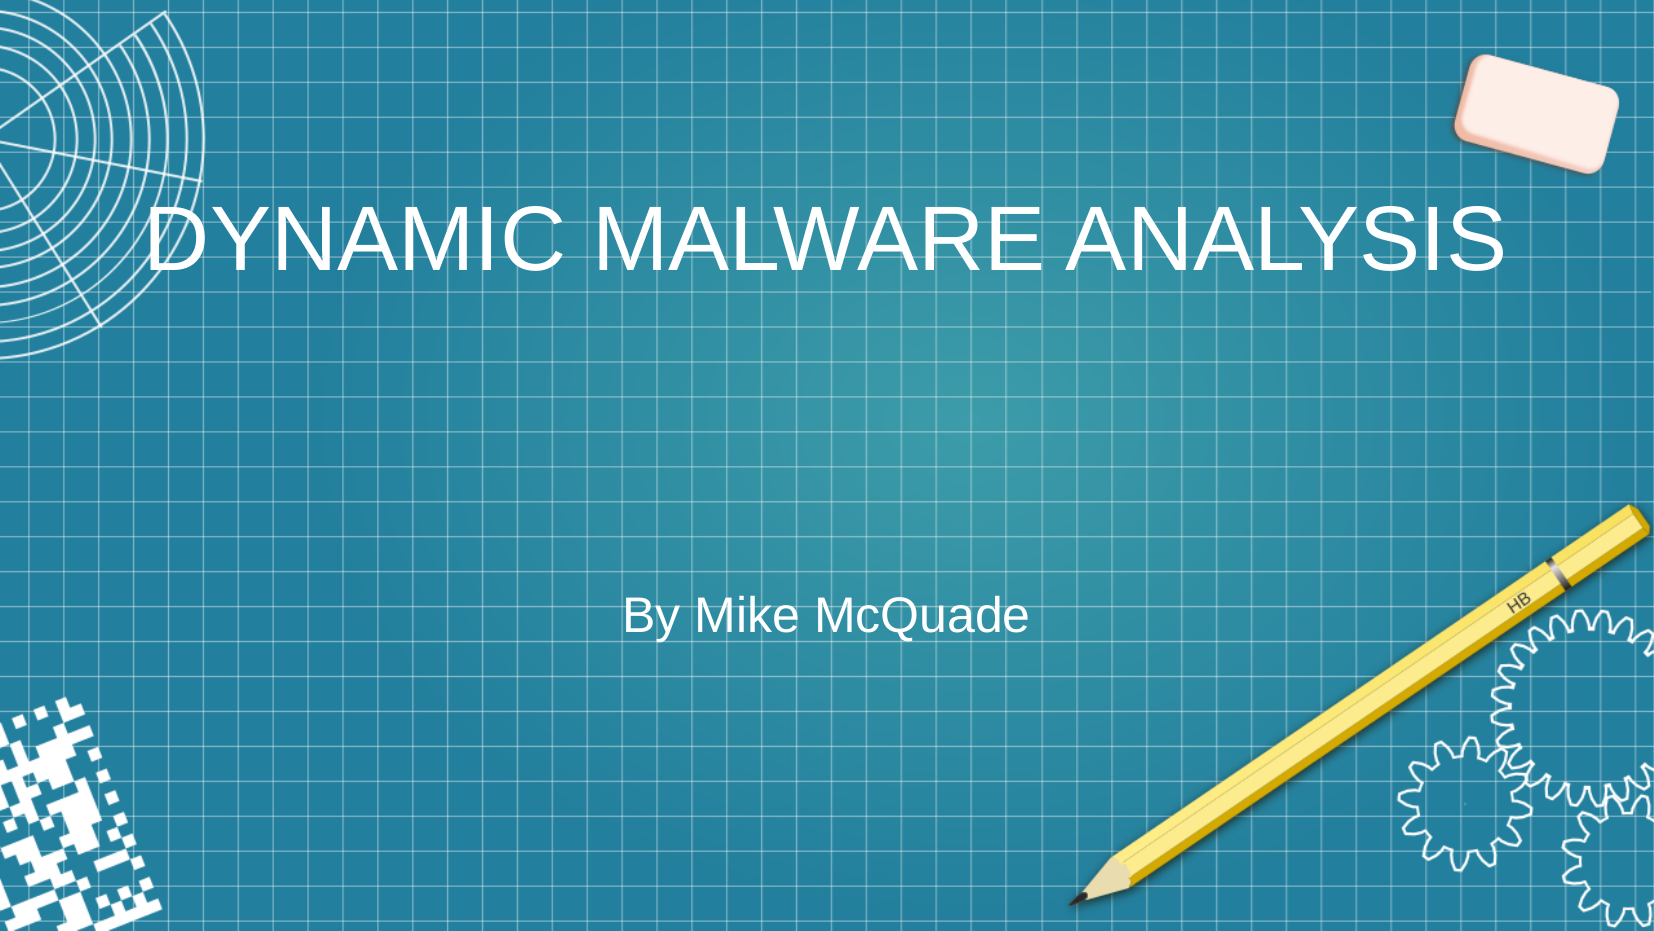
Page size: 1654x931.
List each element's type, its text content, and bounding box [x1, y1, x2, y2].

picture [0, 0, 1654, 931]
title DYNAMIC MALWARE ANALYSIS [82, 132, 1571, 346]
subtitle By Mike McQuade [82, 389, 1571, 842]
